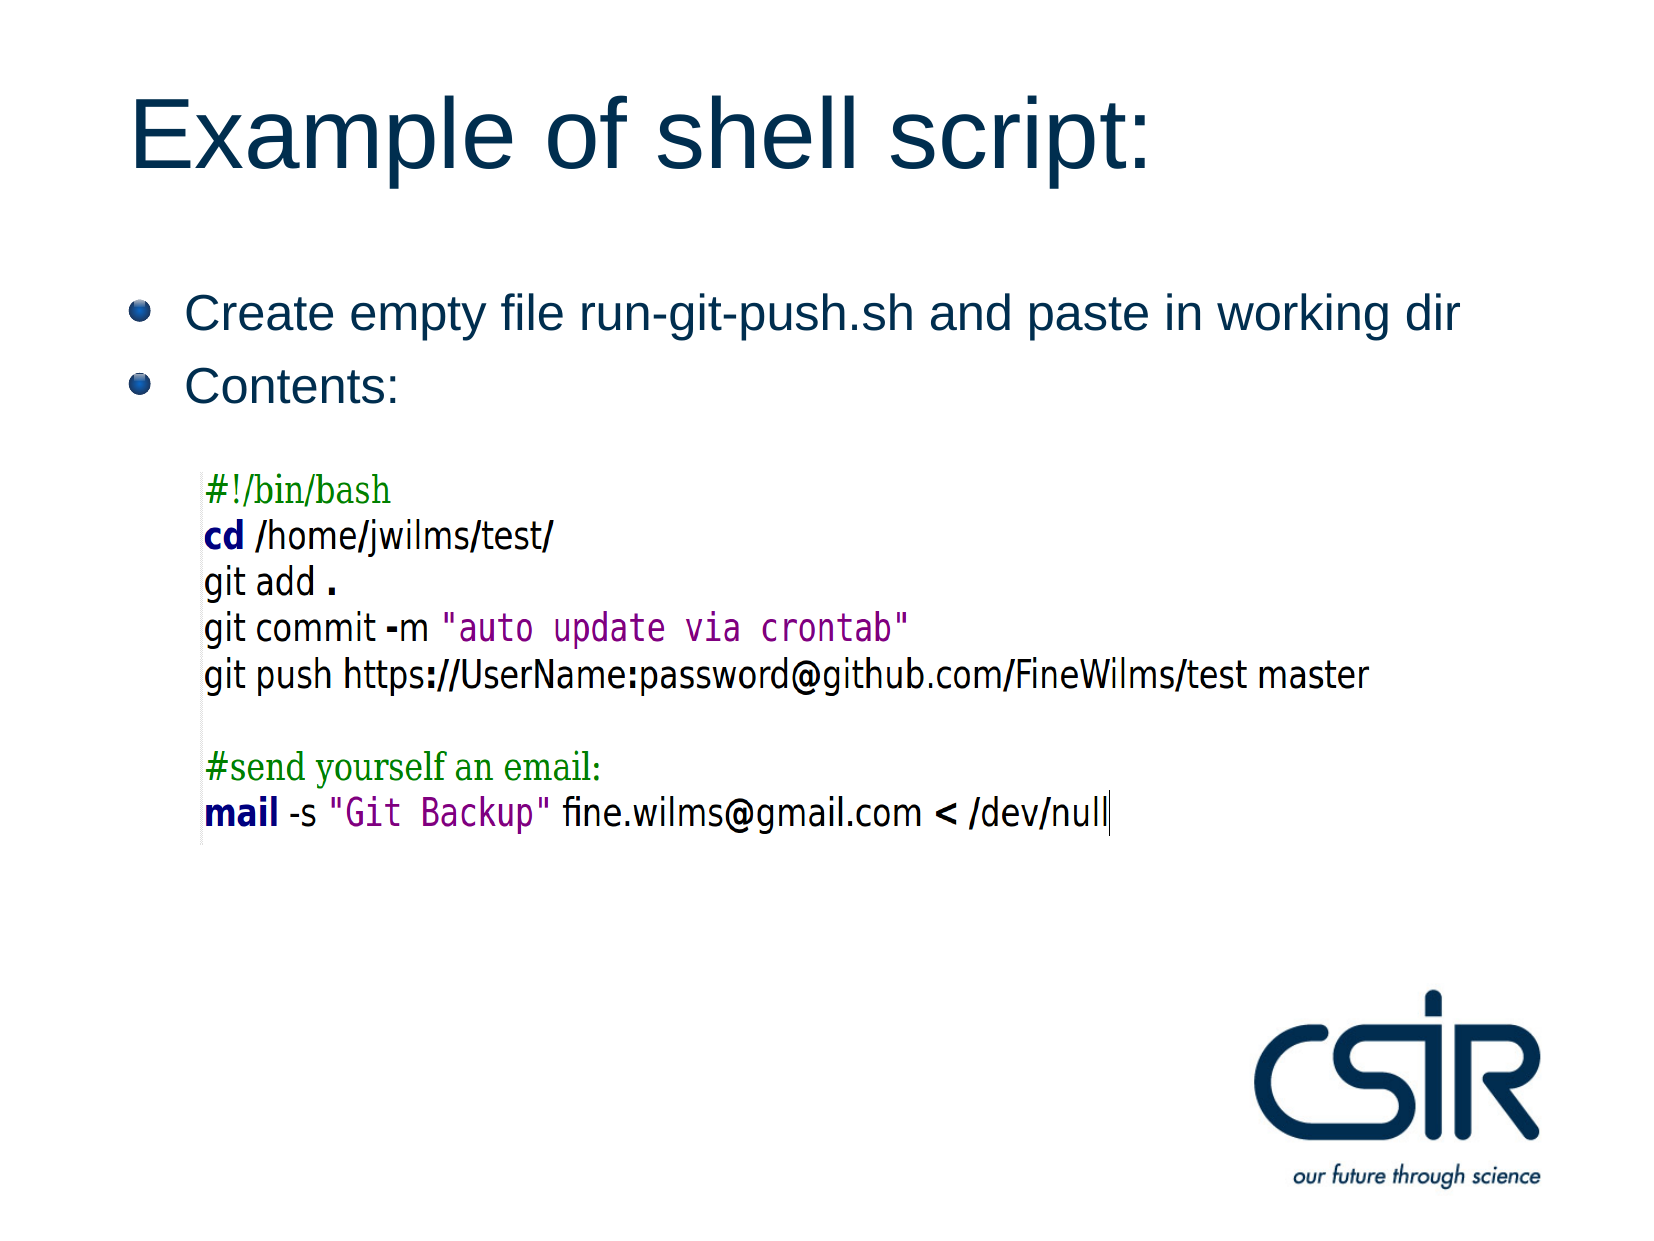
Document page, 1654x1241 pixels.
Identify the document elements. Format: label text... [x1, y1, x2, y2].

picture [1241, 983, 1653, 1240]
title Example of shell script: [128, 68, 1534, 248]
picture [200, 472, 1382, 845]
list Create empty file run-git-push.sh and paste in working dir Contents: [128, 280, 1534, 944]
